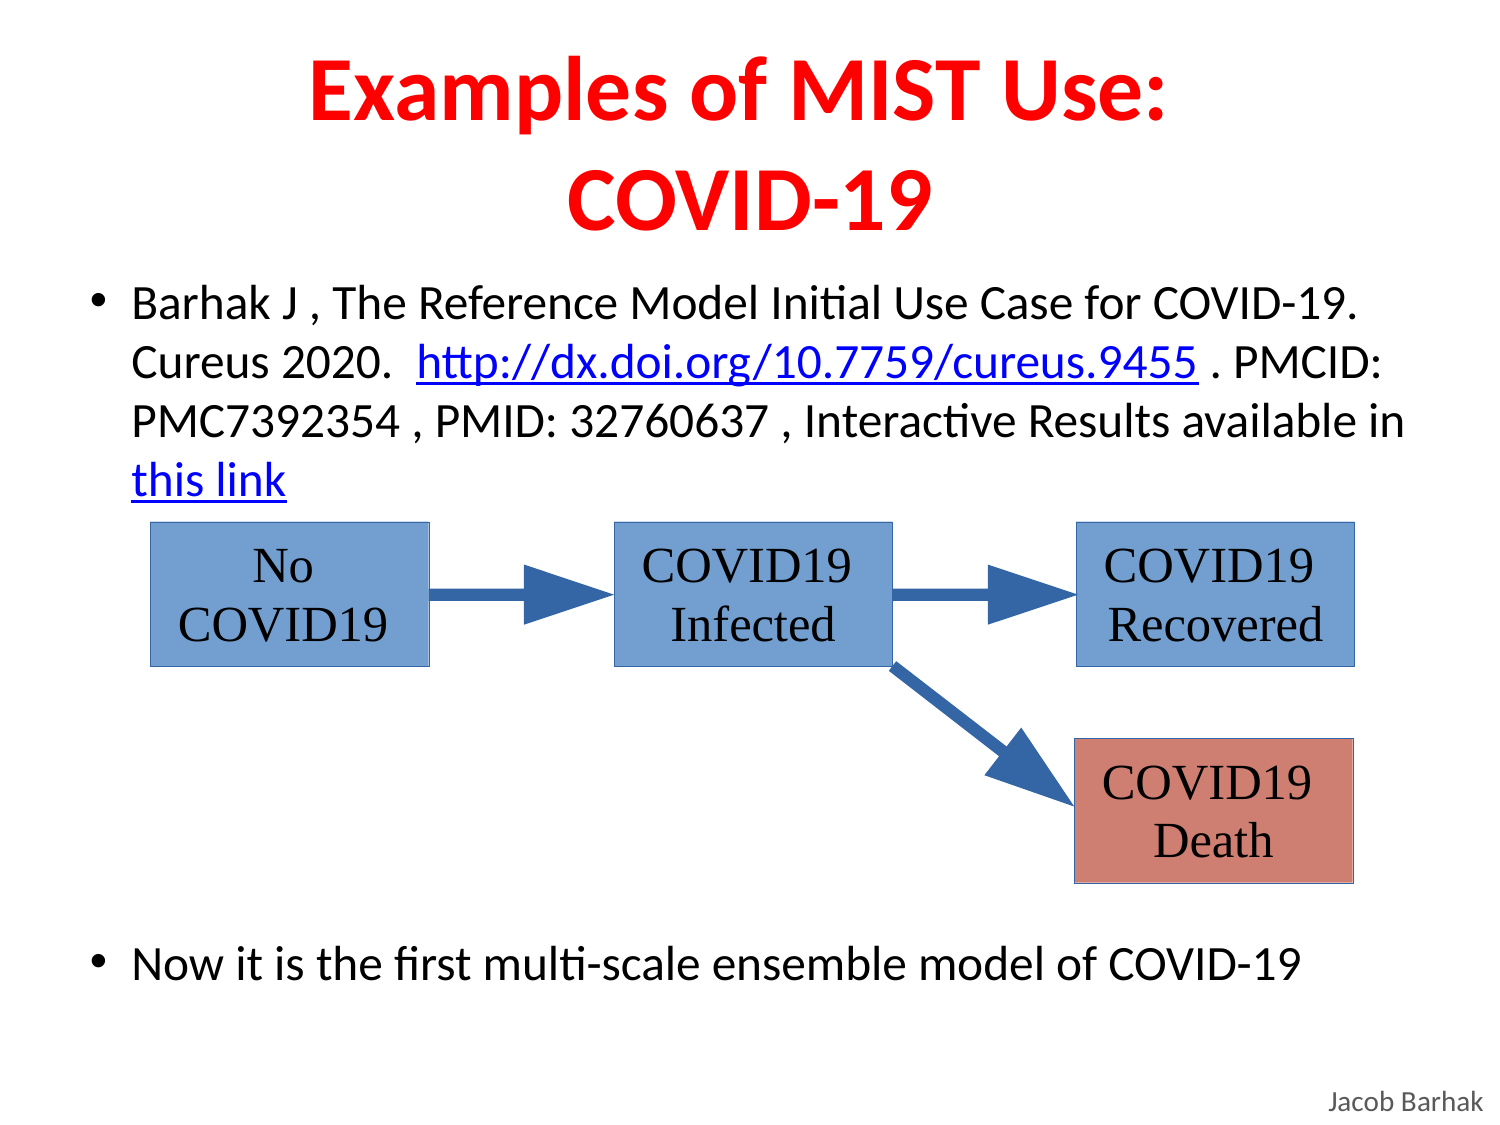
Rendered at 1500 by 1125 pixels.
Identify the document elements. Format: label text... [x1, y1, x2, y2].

picture [150, 521, 1365, 885]
text_box Barhak J , The Reference Model Initial Use Case for COVID-19. Cureus 2020. http://dx.doi.org/10.7759/cureus.9455 . PMCID: PMC7392354 , PMID: 32760637 , Interactive Results available in this link Now it is the first multi-scale ensemble model of COVID-19 [75, 262, 1425, 1005]
text_box Examples of MIST Use: COVID-19 [75, 45, 1425, 233]
